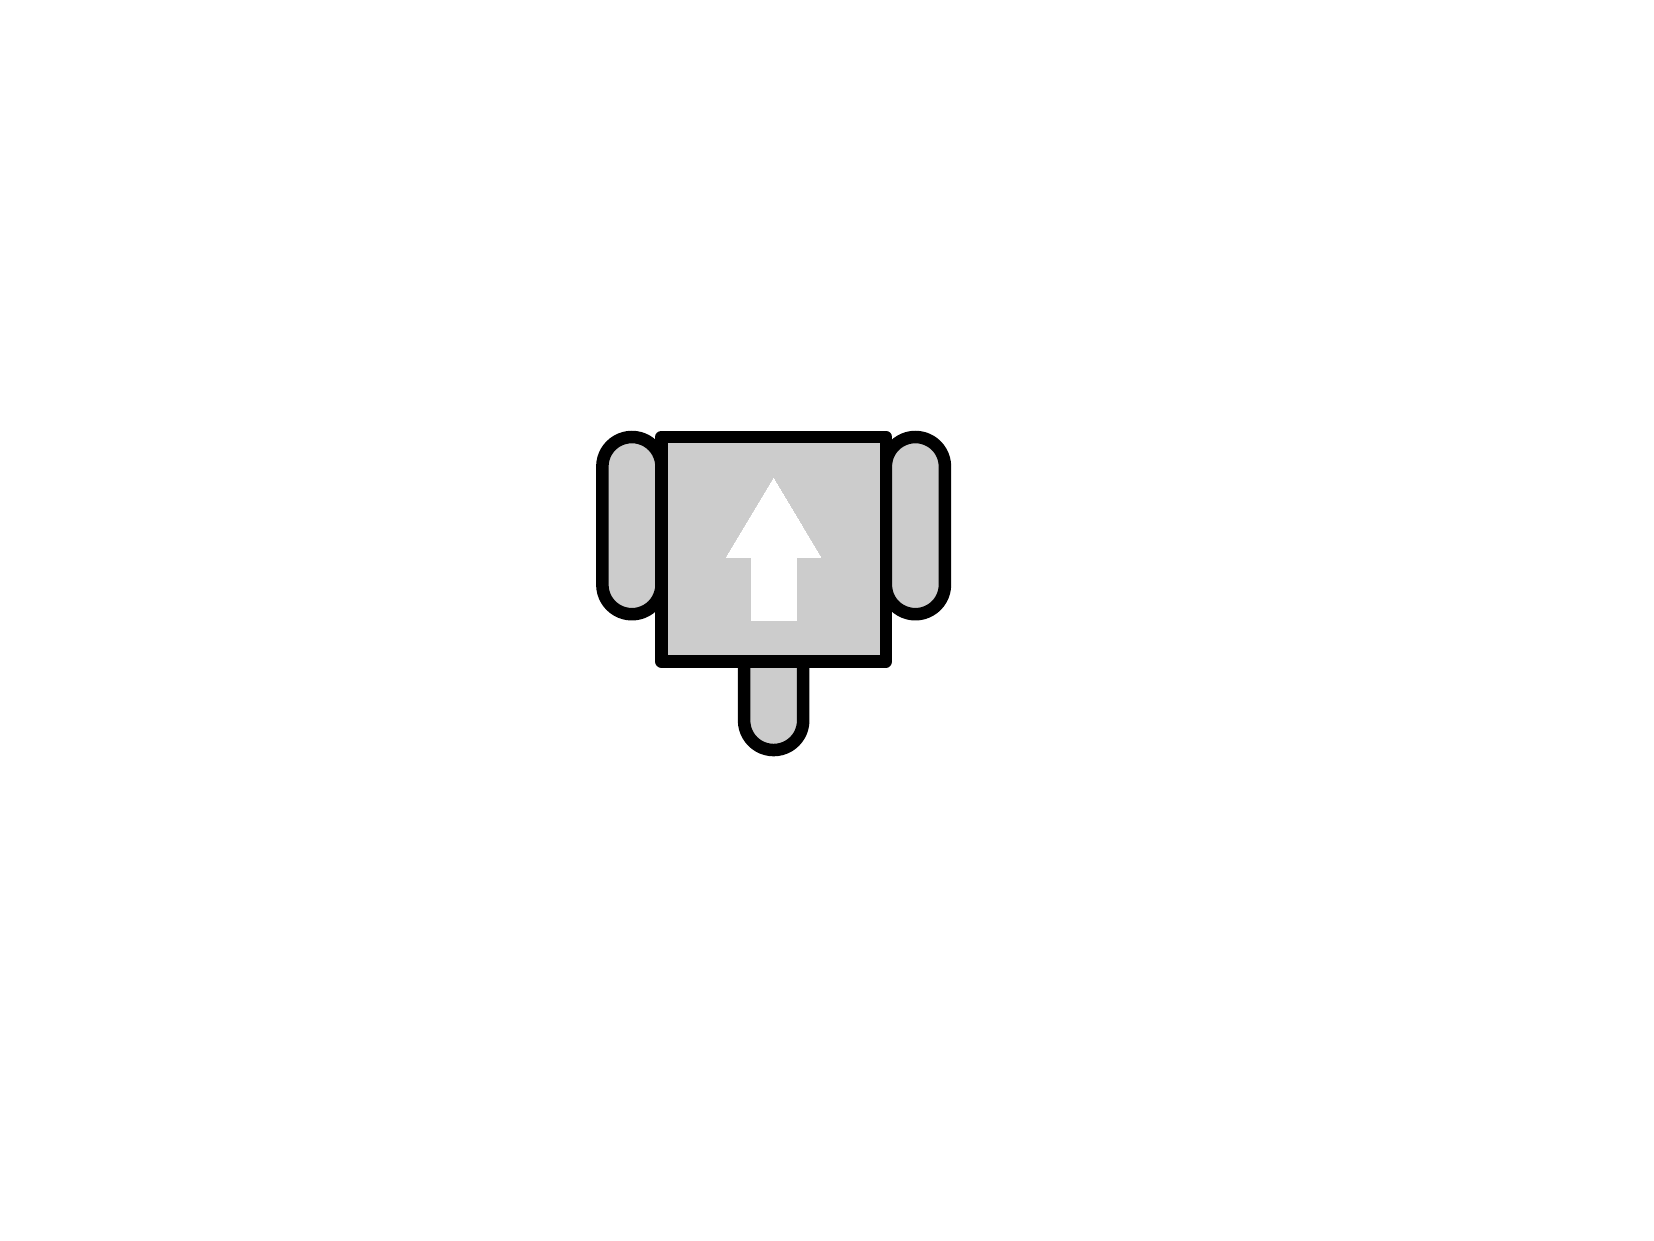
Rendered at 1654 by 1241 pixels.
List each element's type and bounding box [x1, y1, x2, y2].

text_box [602, 437, 945, 751]
